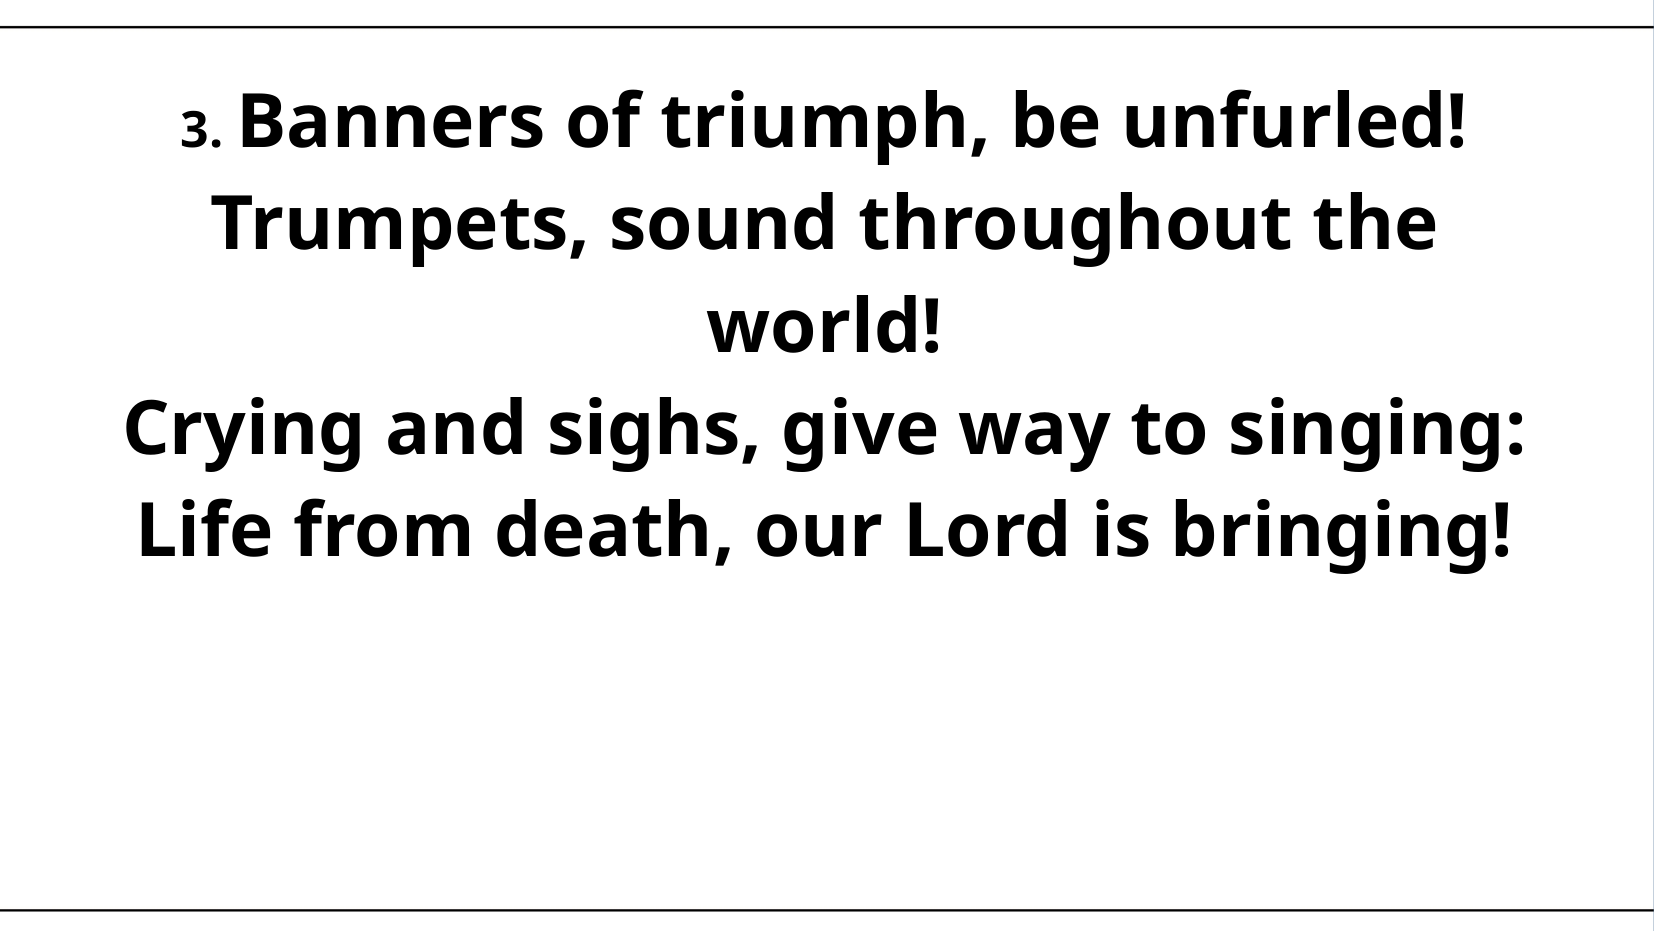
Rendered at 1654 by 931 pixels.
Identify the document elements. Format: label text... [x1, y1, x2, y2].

picture [0, 0, 1654, 931]
text_box 3. Banners of triumph, be unfurled! Trumpets, sound throughout the world! Crying and sighs, give way to singing: Life from death, our Lord is bringing! [105, 60, 1546, 475]
